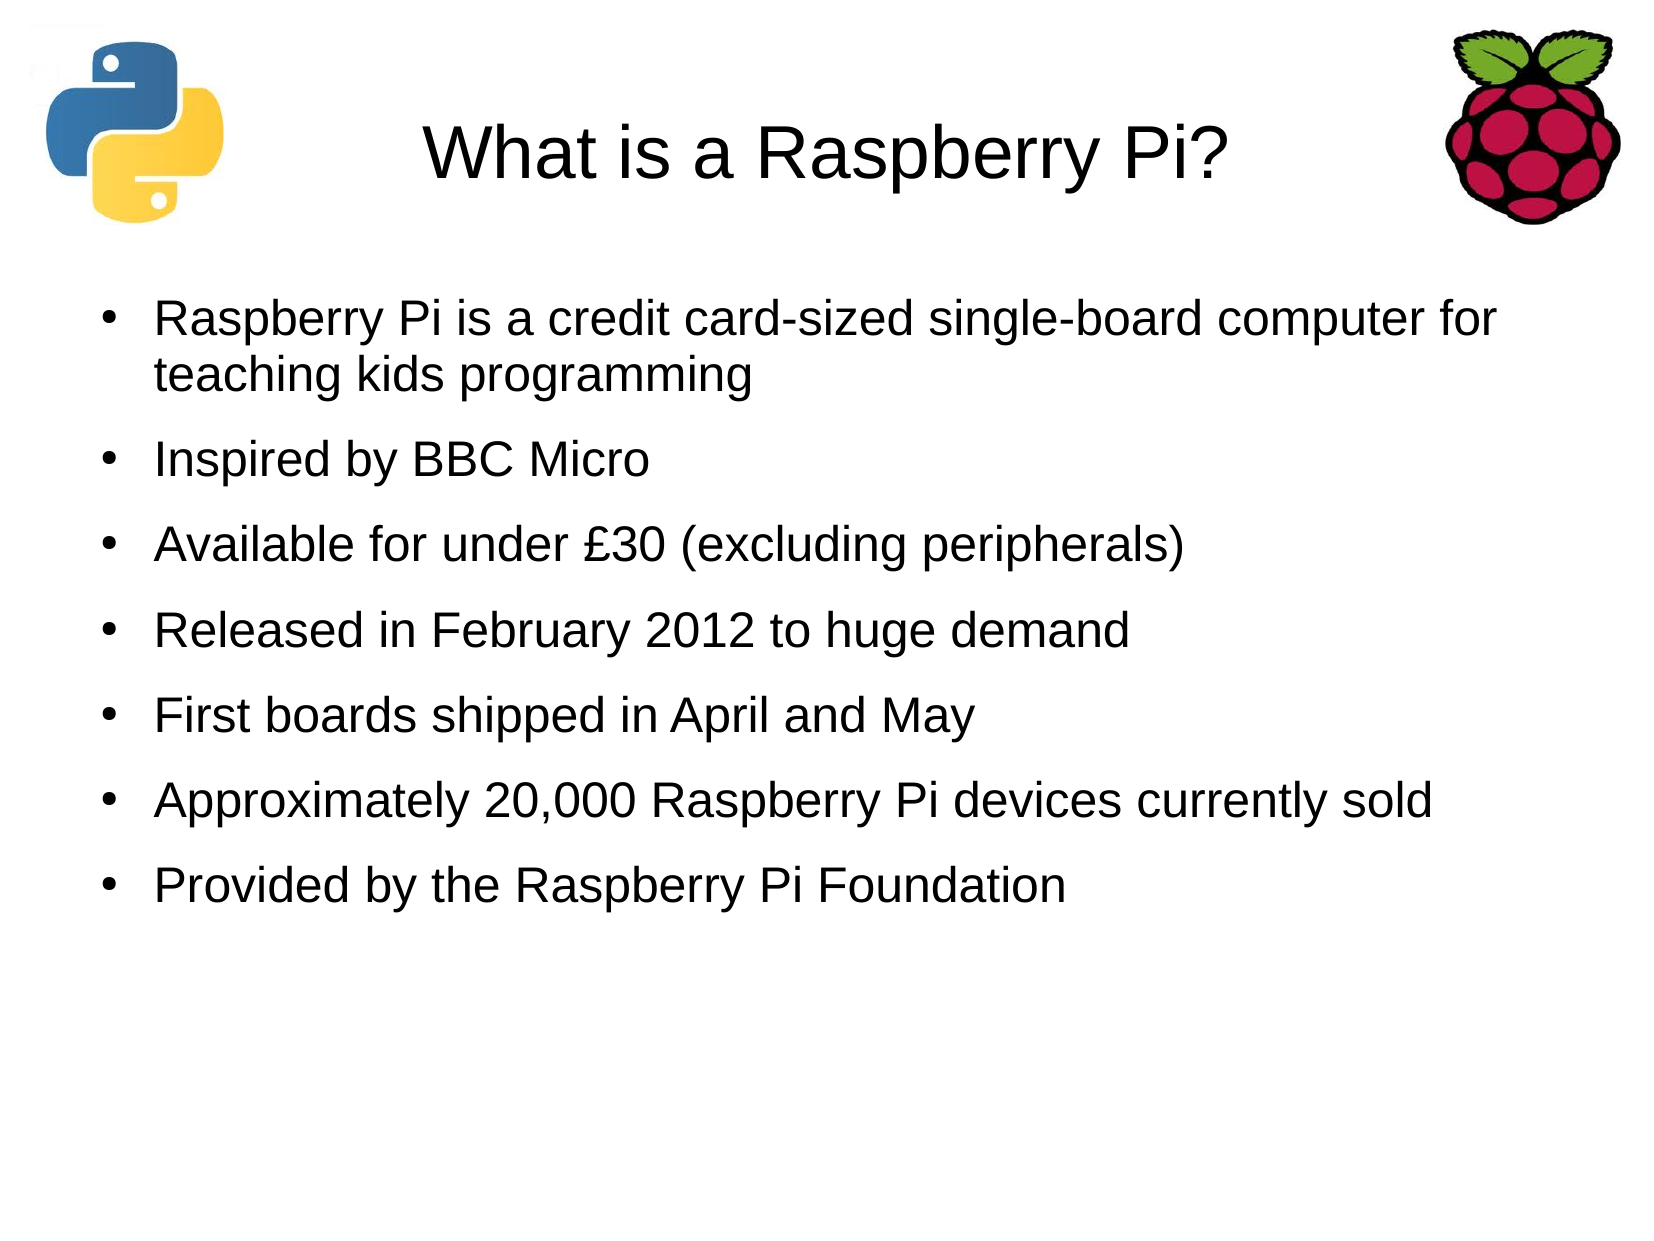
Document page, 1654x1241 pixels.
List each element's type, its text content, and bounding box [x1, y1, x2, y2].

list Raspberry Pi is a credit card-sized single-board computer for teaching kids programming Inspired by BBC Micro Available for under £30 (excluding peripherals) Released in February 2012 to huge demand First boards shipped in April and May Approximately 20,000 Raspberry Pi devices currently sold Provided by the Raspberry Pi Foundation [82, 290, 1538, 1201]
picture [29, 24, 240, 240]
picture [1443, 29, 1621, 225]
title What is a Raspberry Pi? [82, 49, 1571, 257]
